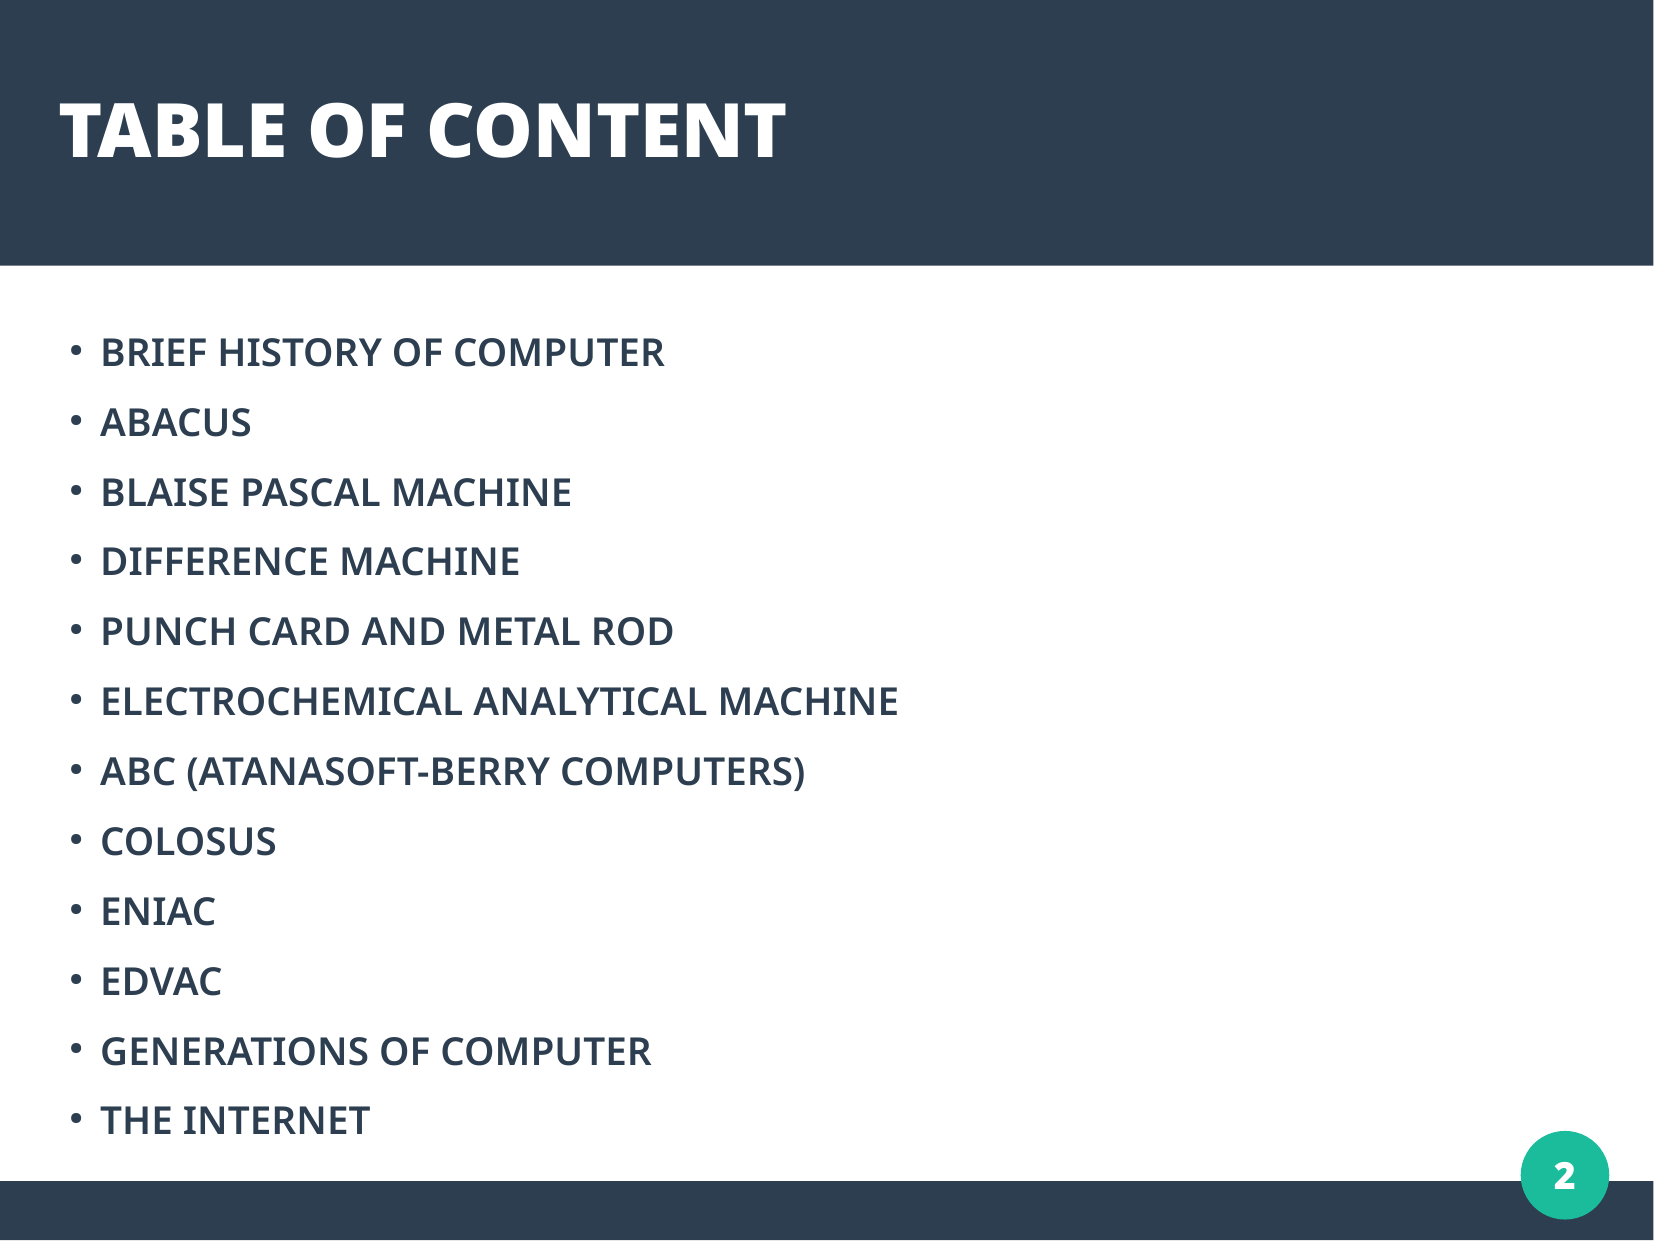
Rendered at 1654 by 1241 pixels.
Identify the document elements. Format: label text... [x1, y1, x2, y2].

list BRIEF HISTORY OF COMPUTER ABACUS BLAISE PASCAL MACHINE DIFFERENCE MACHINE PUNCH CARD AND METAL ROD ELECTROCHEMICAL ANALYTICAL MACHINE ABC (ATANASOFT-BERRY COMPUTERS) COLOSUS ENIAC EDVAC GENERATIONS OF COMPUTER THE INTERNET [59, 324, 1595, 1152]
title TABLE OF CONTENT [59, 49, 1595, 207]
